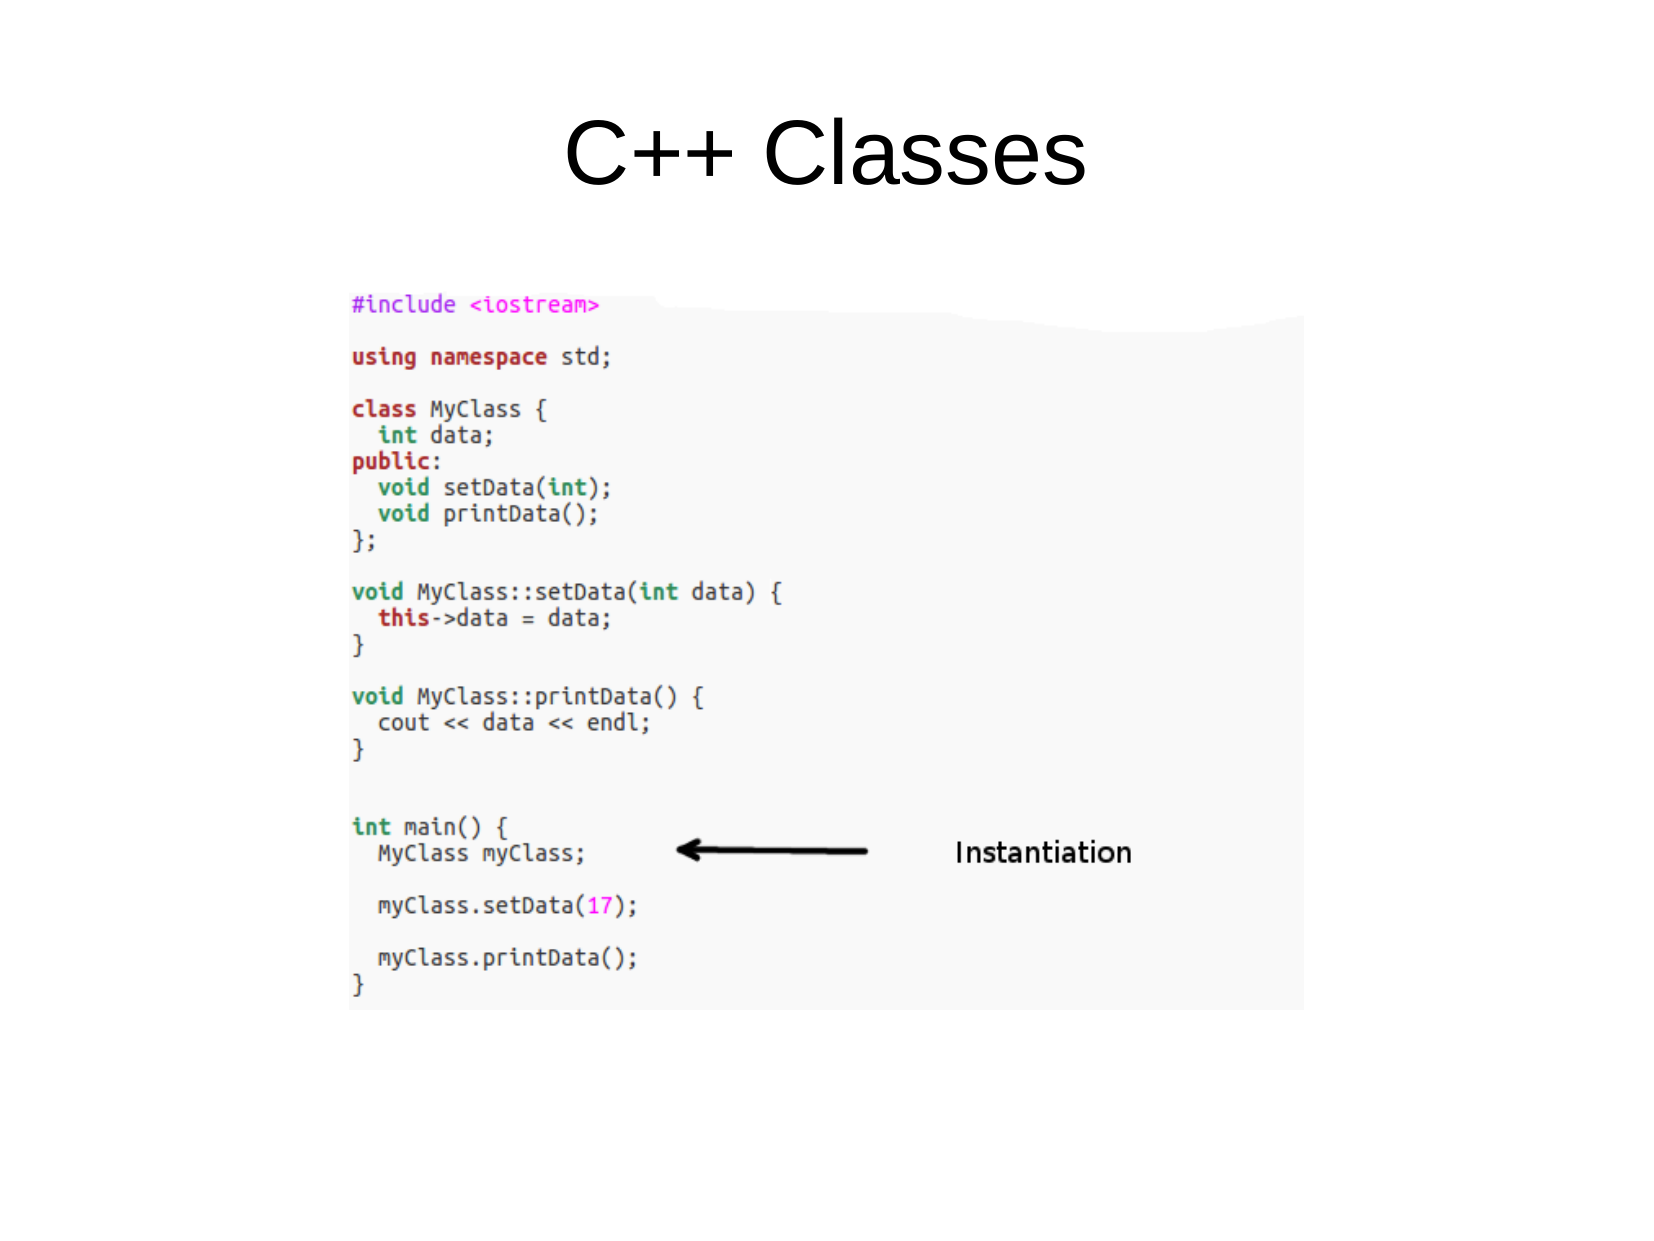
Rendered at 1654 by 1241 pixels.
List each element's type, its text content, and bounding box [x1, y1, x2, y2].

picture [349, 290, 1304, 1010]
title C++ Classes [82, 49, 1571, 257]
